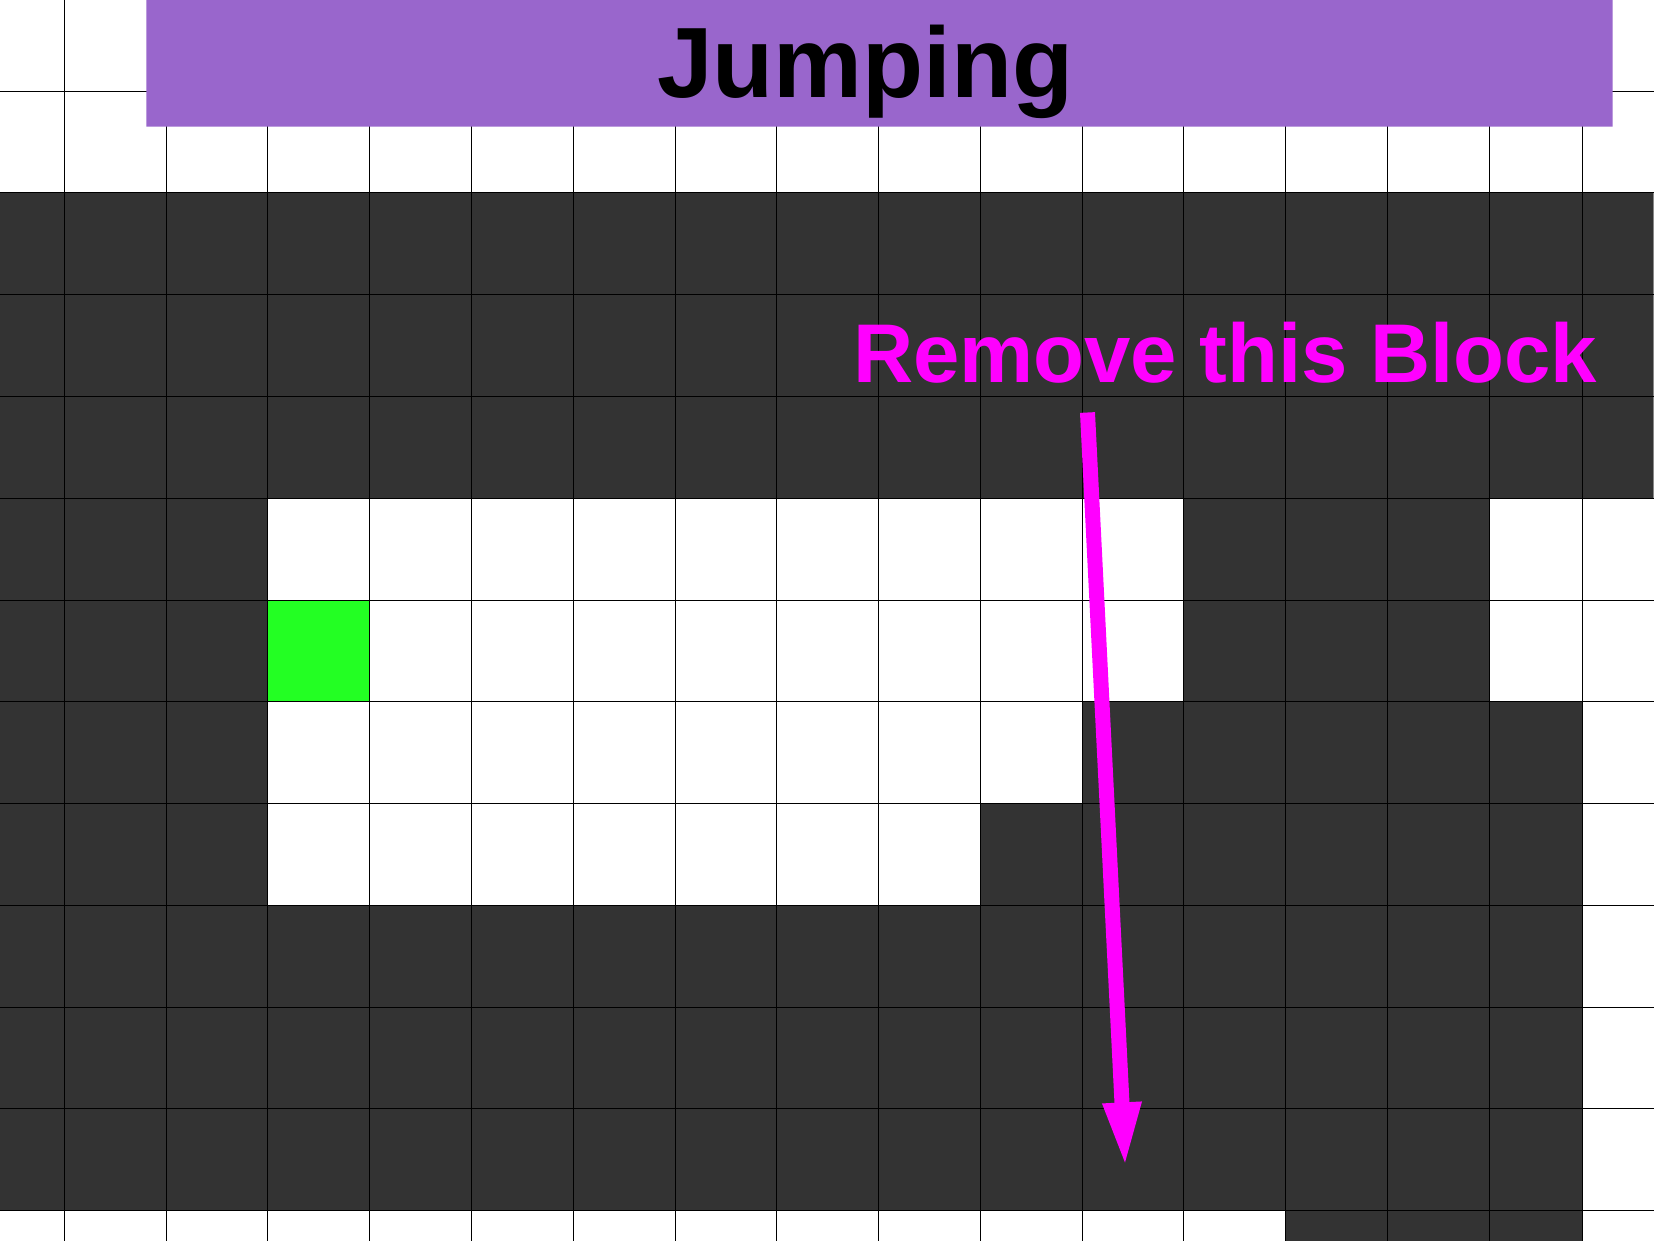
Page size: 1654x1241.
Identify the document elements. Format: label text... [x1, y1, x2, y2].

text_box Jumping [146, 0, 1613, 127]
text_box [0, 0, 1654, 1241]
text_box Remove this Block [838, 300, 1613, 408]
